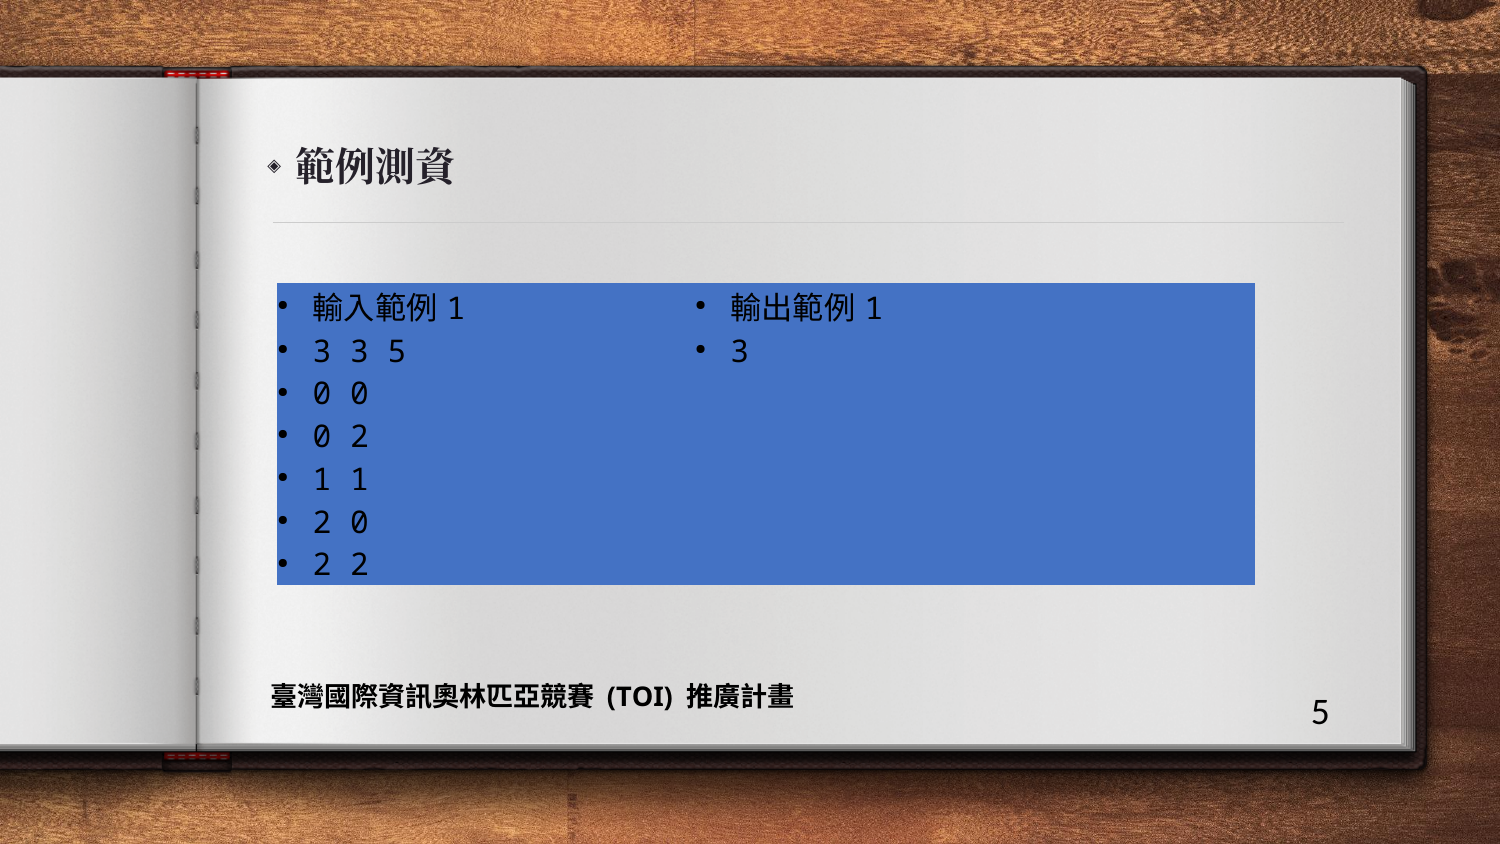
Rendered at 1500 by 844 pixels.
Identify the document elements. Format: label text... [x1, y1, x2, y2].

table_header 輸出範例1 3 [695, 283, 1255, 585]
text_box [1295, 672, 1386, 737]
list 範例測資 [252, 126, 1194, 205]
table_header 輸入範例1 3 3 5 0 0 0 2 1 1 2 0 2 2 [277, 283, 695, 585]
